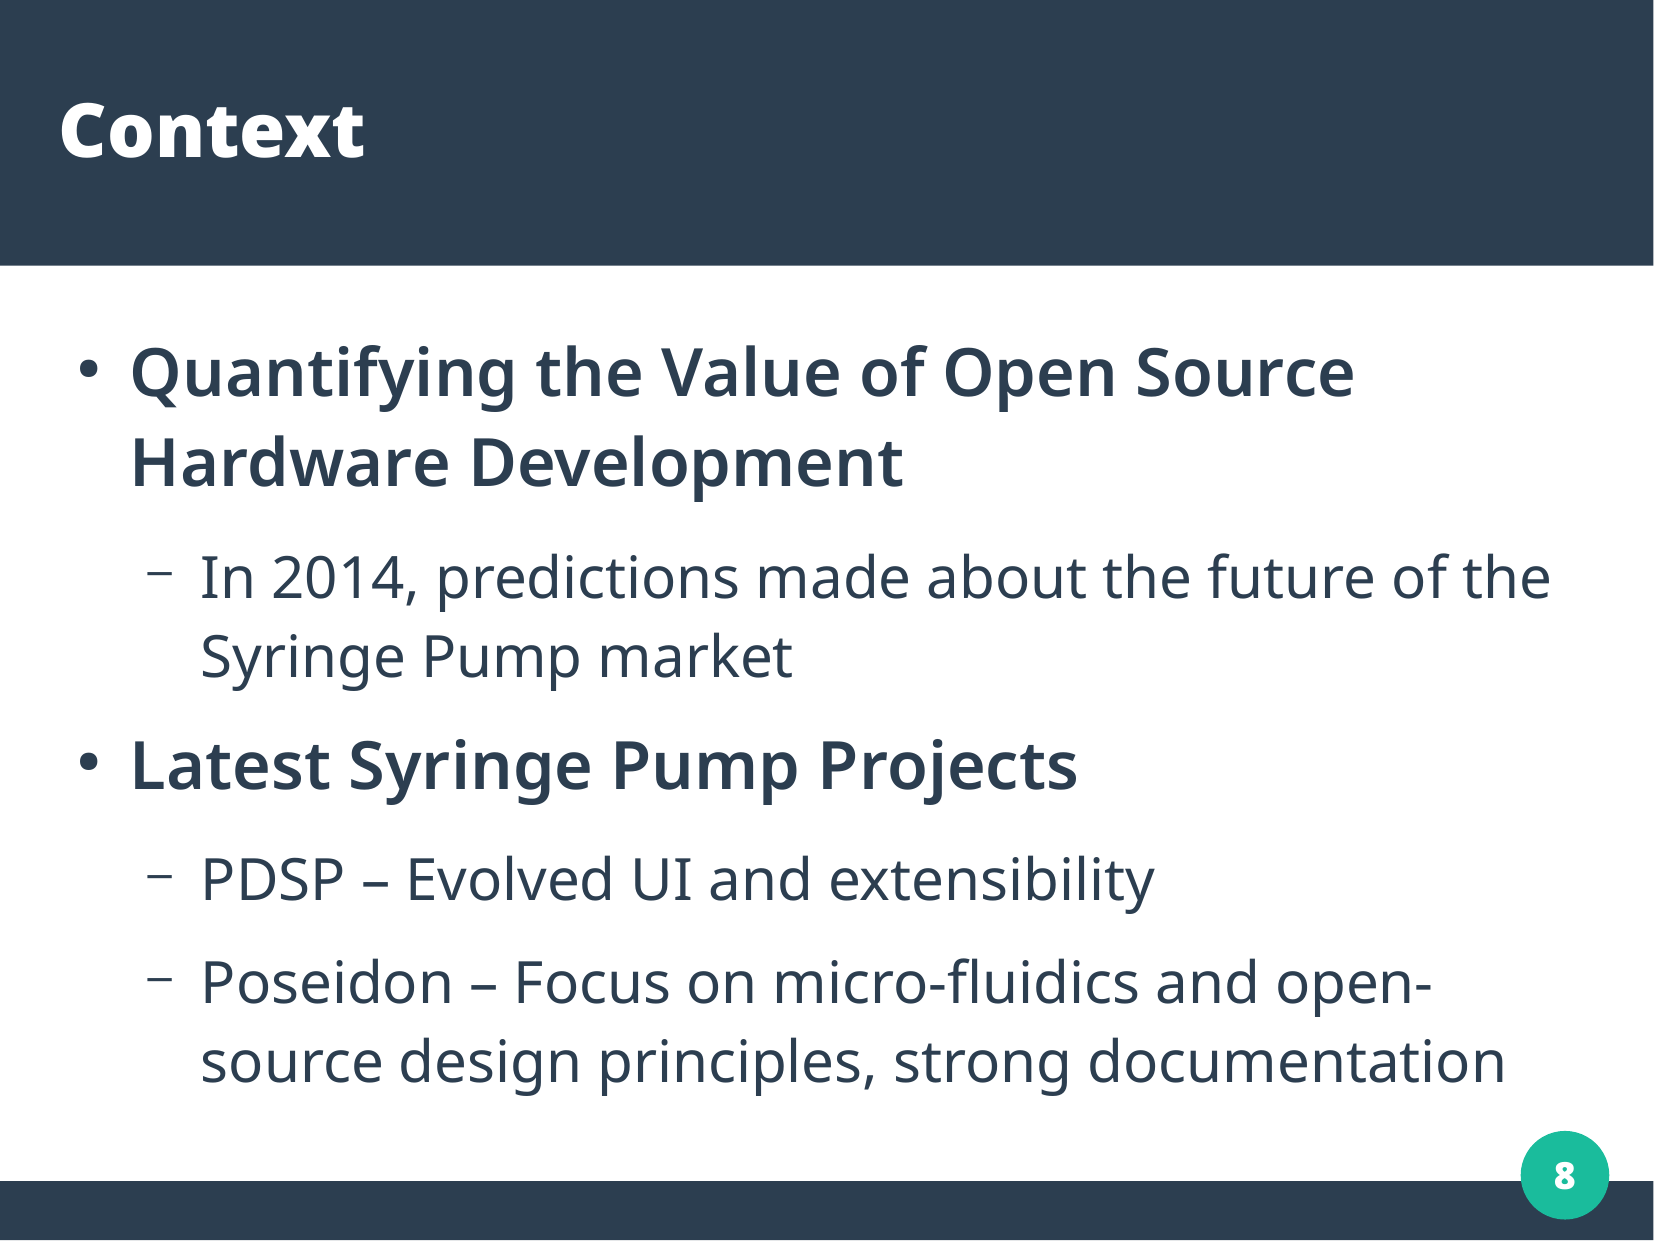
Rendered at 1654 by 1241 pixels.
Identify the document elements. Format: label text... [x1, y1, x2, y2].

title Context [59, 49, 1595, 207]
list Quantifying the Value of Open Source Hardware Development In 2014, predictions made about the future of the Syringe Pump market Latest Syringe Pump Projects PDSP – Evolved UI and extensibility Poseidon – Focus on micro-fluidics and open-source design principles, strong documentation [59, 324, 1595, 1152]
